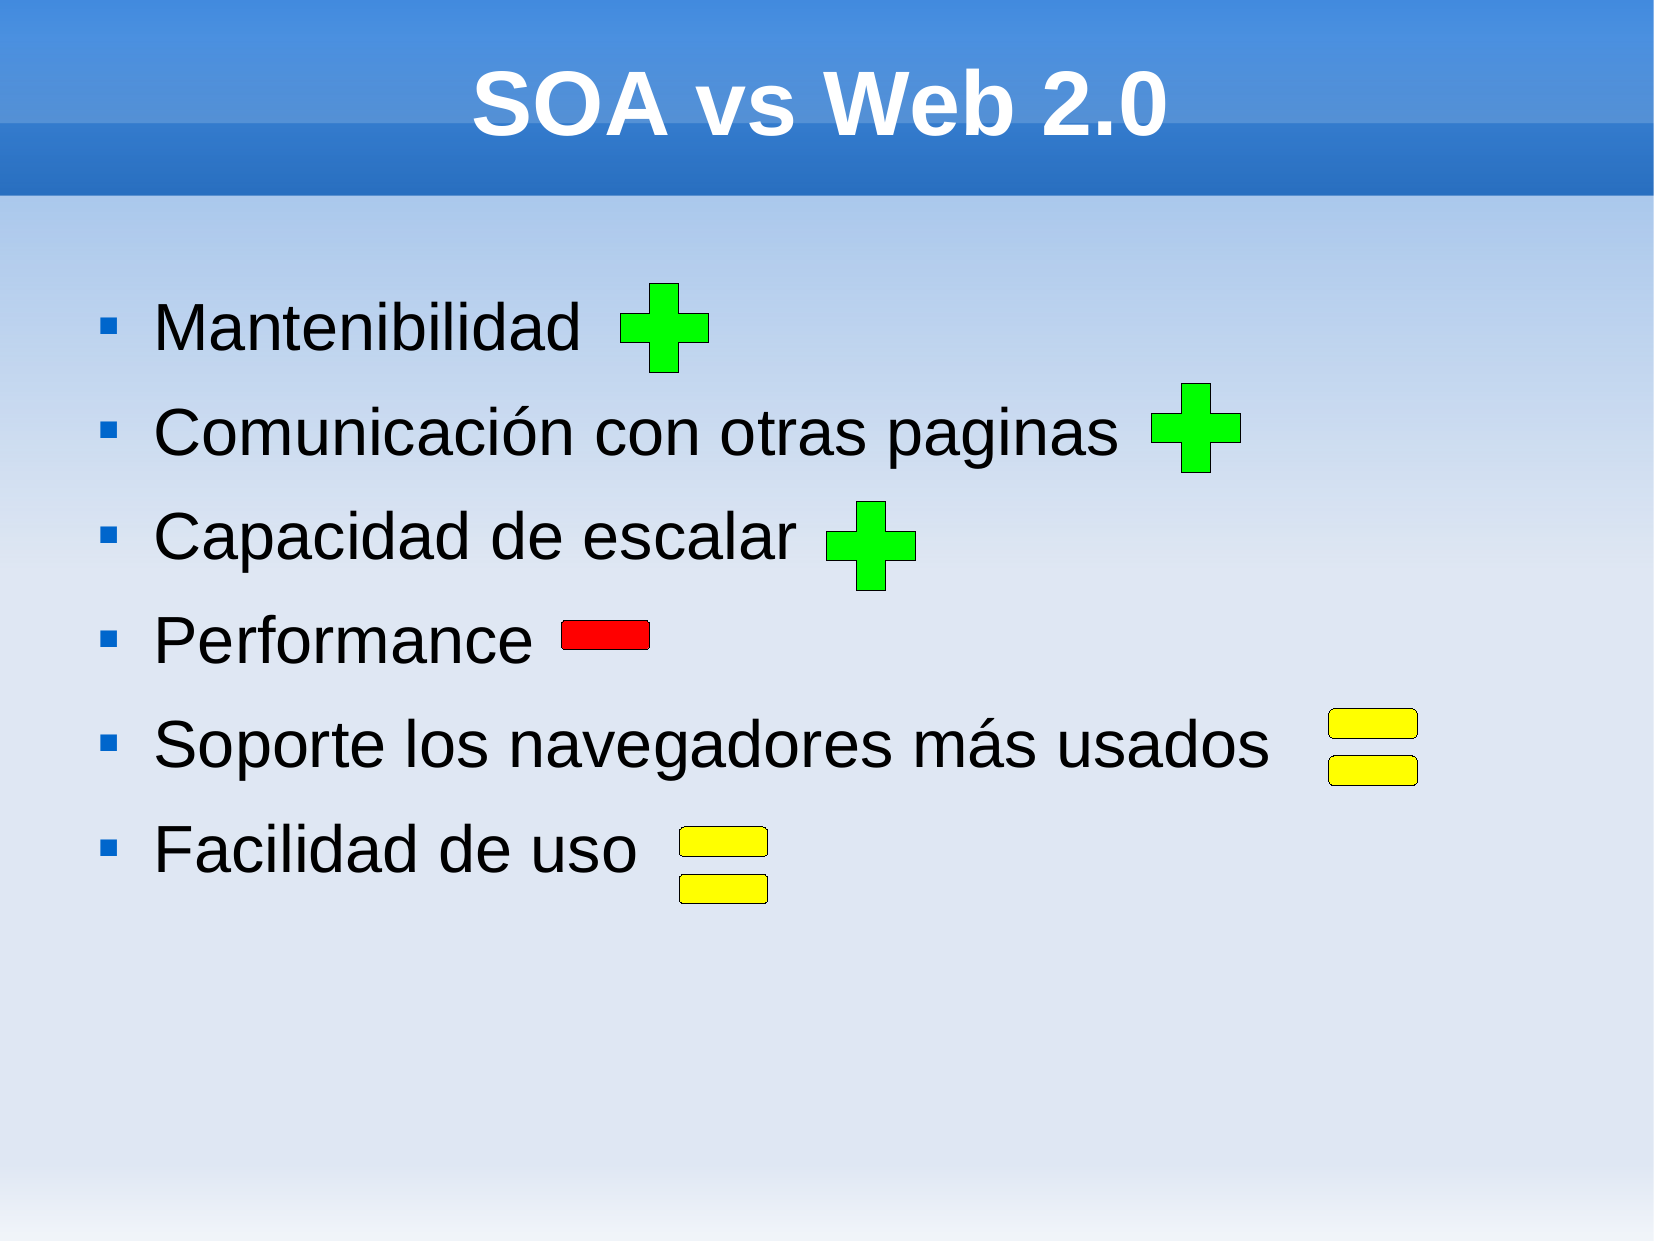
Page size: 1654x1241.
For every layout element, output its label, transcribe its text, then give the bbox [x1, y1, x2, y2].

title SOA vs Web 2.0 [76, 0, 1565, 208]
picture [0, 0, 1654, 1241]
text_box [1151, 383, 1241, 473]
text_box [679, 874, 768, 904]
text_box [679, 826, 768, 857]
text_box [620, 283, 709, 373]
text_box [561, 620, 650, 650]
text_box [1328, 755, 1418, 786]
list Mantenibilidad Comunicación con otras paginas Capacidad de escalar Performance Soporte los navegadores más usados Facilidad de uso [82, 290, 1477, 1109]
text_box [826, 501, 916, 591]
text_box [1328, 708, 1418, 739]
